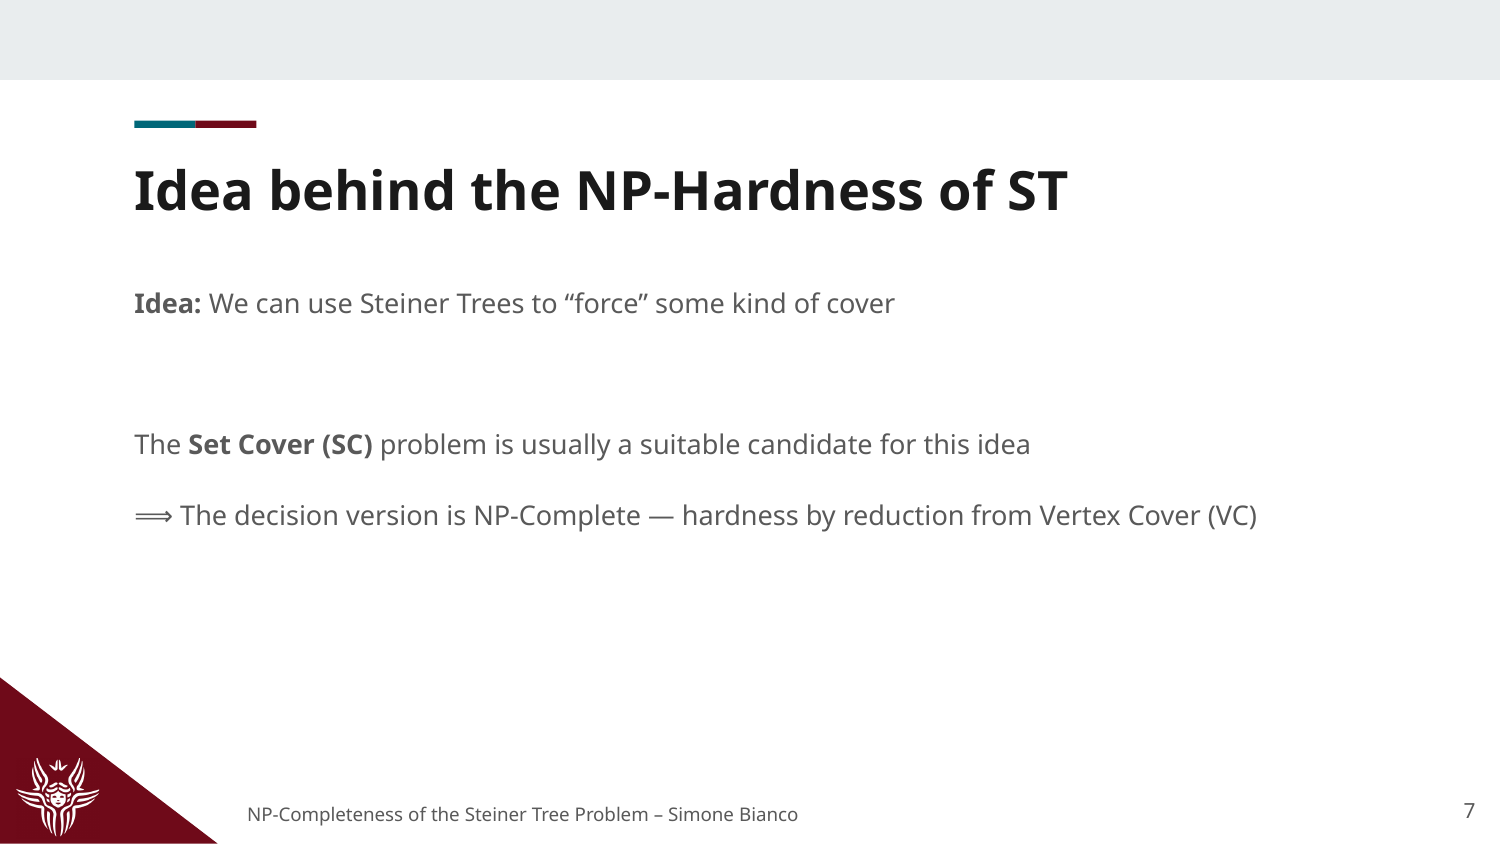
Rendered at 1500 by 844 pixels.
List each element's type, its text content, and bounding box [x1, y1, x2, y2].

subtitle NP-Completeness of the Steiner Tree Problem – Simone Bianco [232, 783, 1193, 839]
picture [16, 758, 100, 839]
list Idea: We can use Steiner Trees to “force” some kind of cover The Set Cover (SC) problem is usually a suitable candidate for this idea ⟹ The decision version is NP-Complete — hardness by reduction from Vertex Cover (VC) [119, 266, 1430, 637]
title Idea behind the NP-Hardness of ST [119, 141, 1381, 230]
slide_number <number> [1400, 779, 1491, 844]
